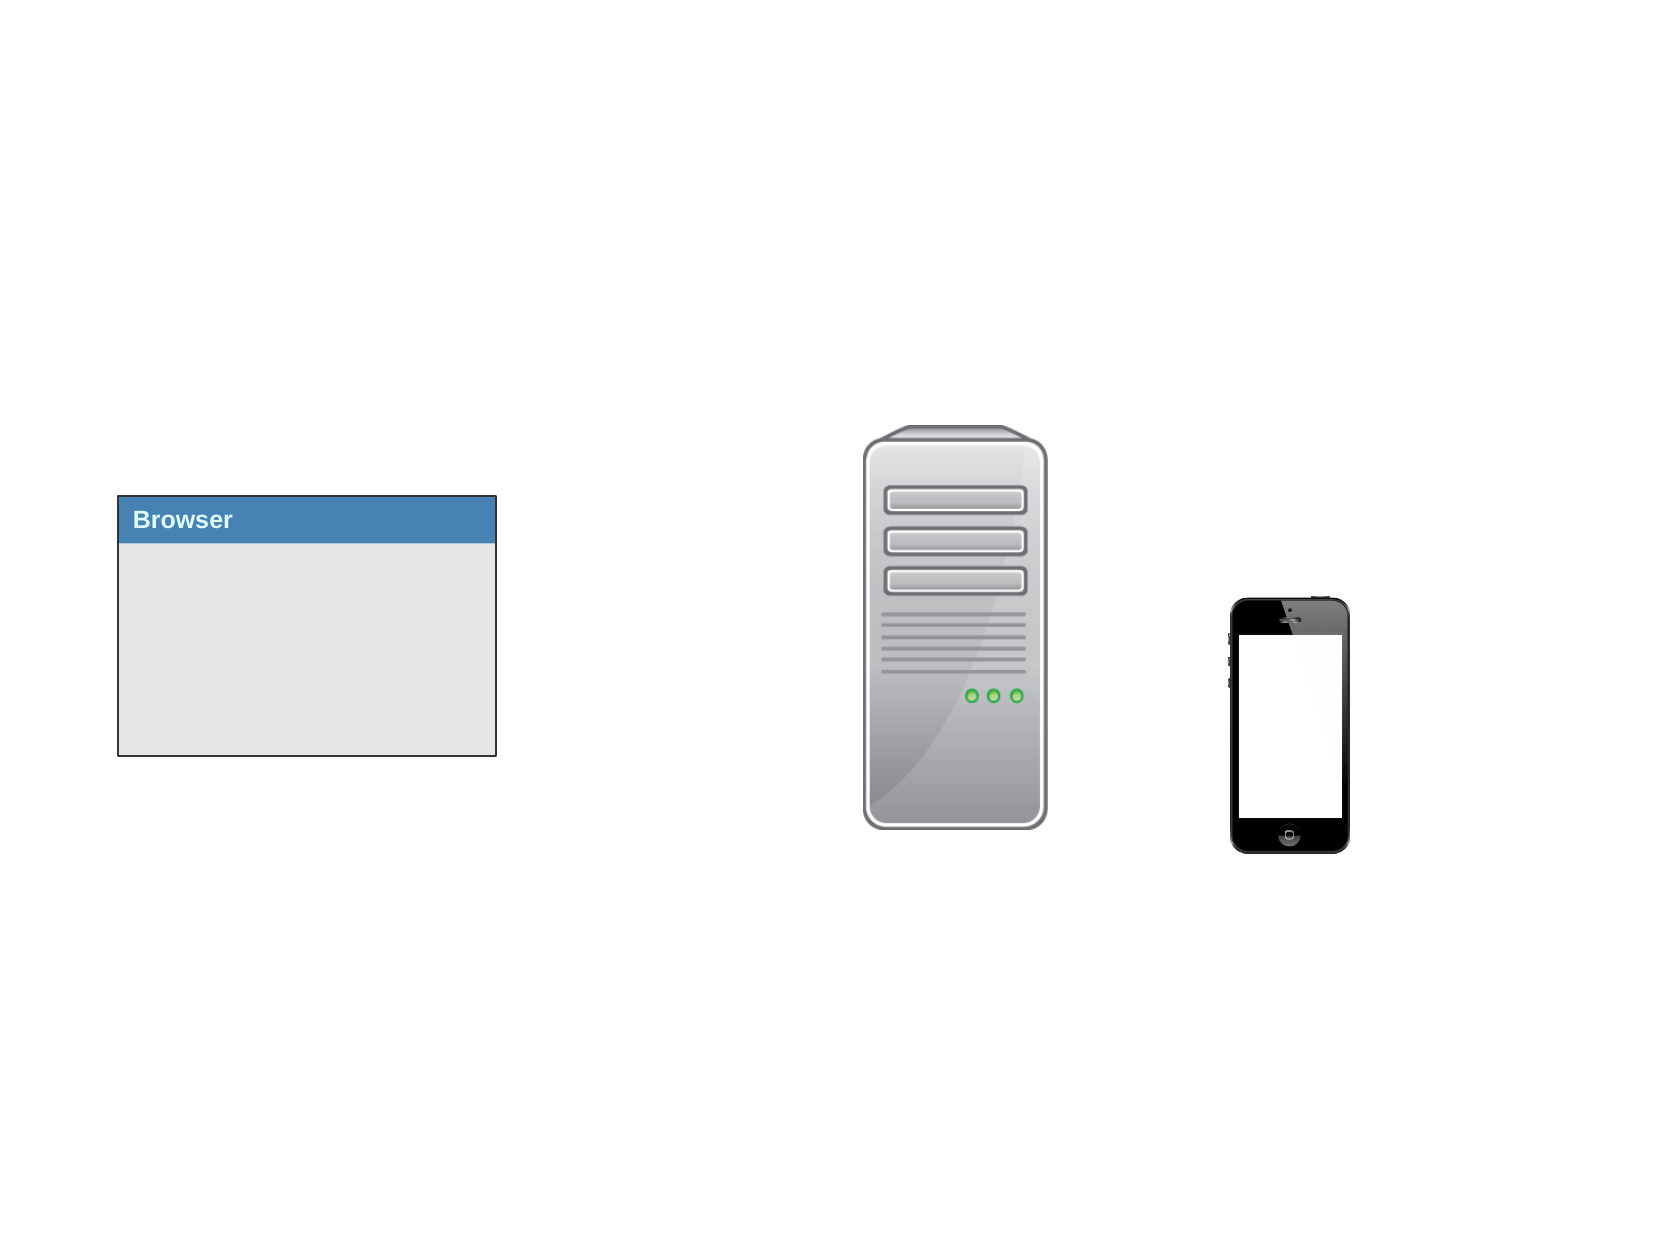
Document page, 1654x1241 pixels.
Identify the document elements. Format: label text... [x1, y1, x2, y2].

text_box [119, 497, 495, 755]
picture [863, 425, 1048, 830]
picture [1222, 590, 1359, 863]
text_box Browser [119, 498, 249, 542]
